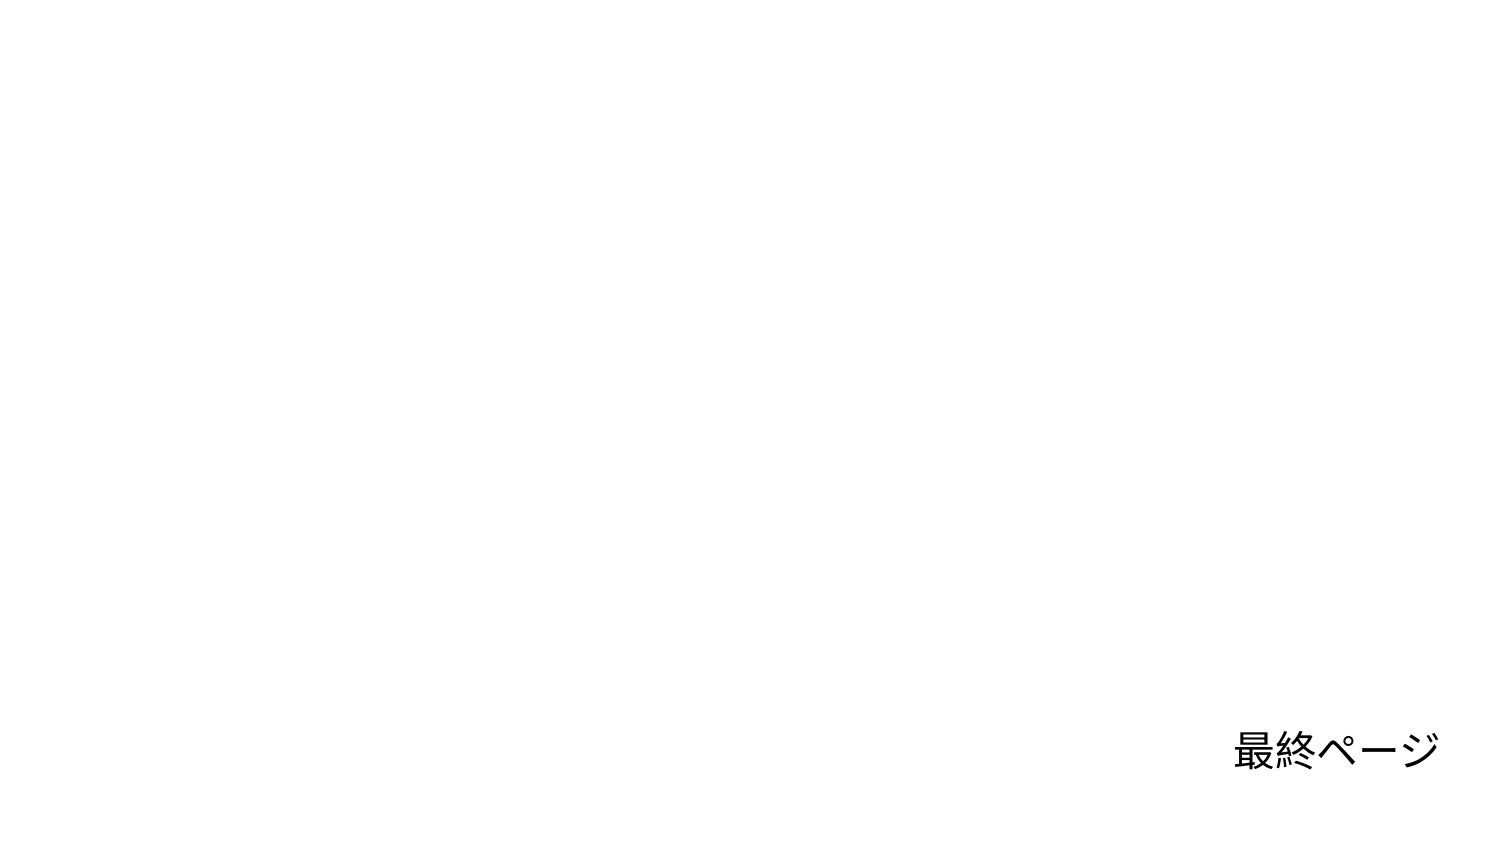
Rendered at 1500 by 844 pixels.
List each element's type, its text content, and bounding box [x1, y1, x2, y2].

title 最終ページ [58, 680, 1457, 819]
